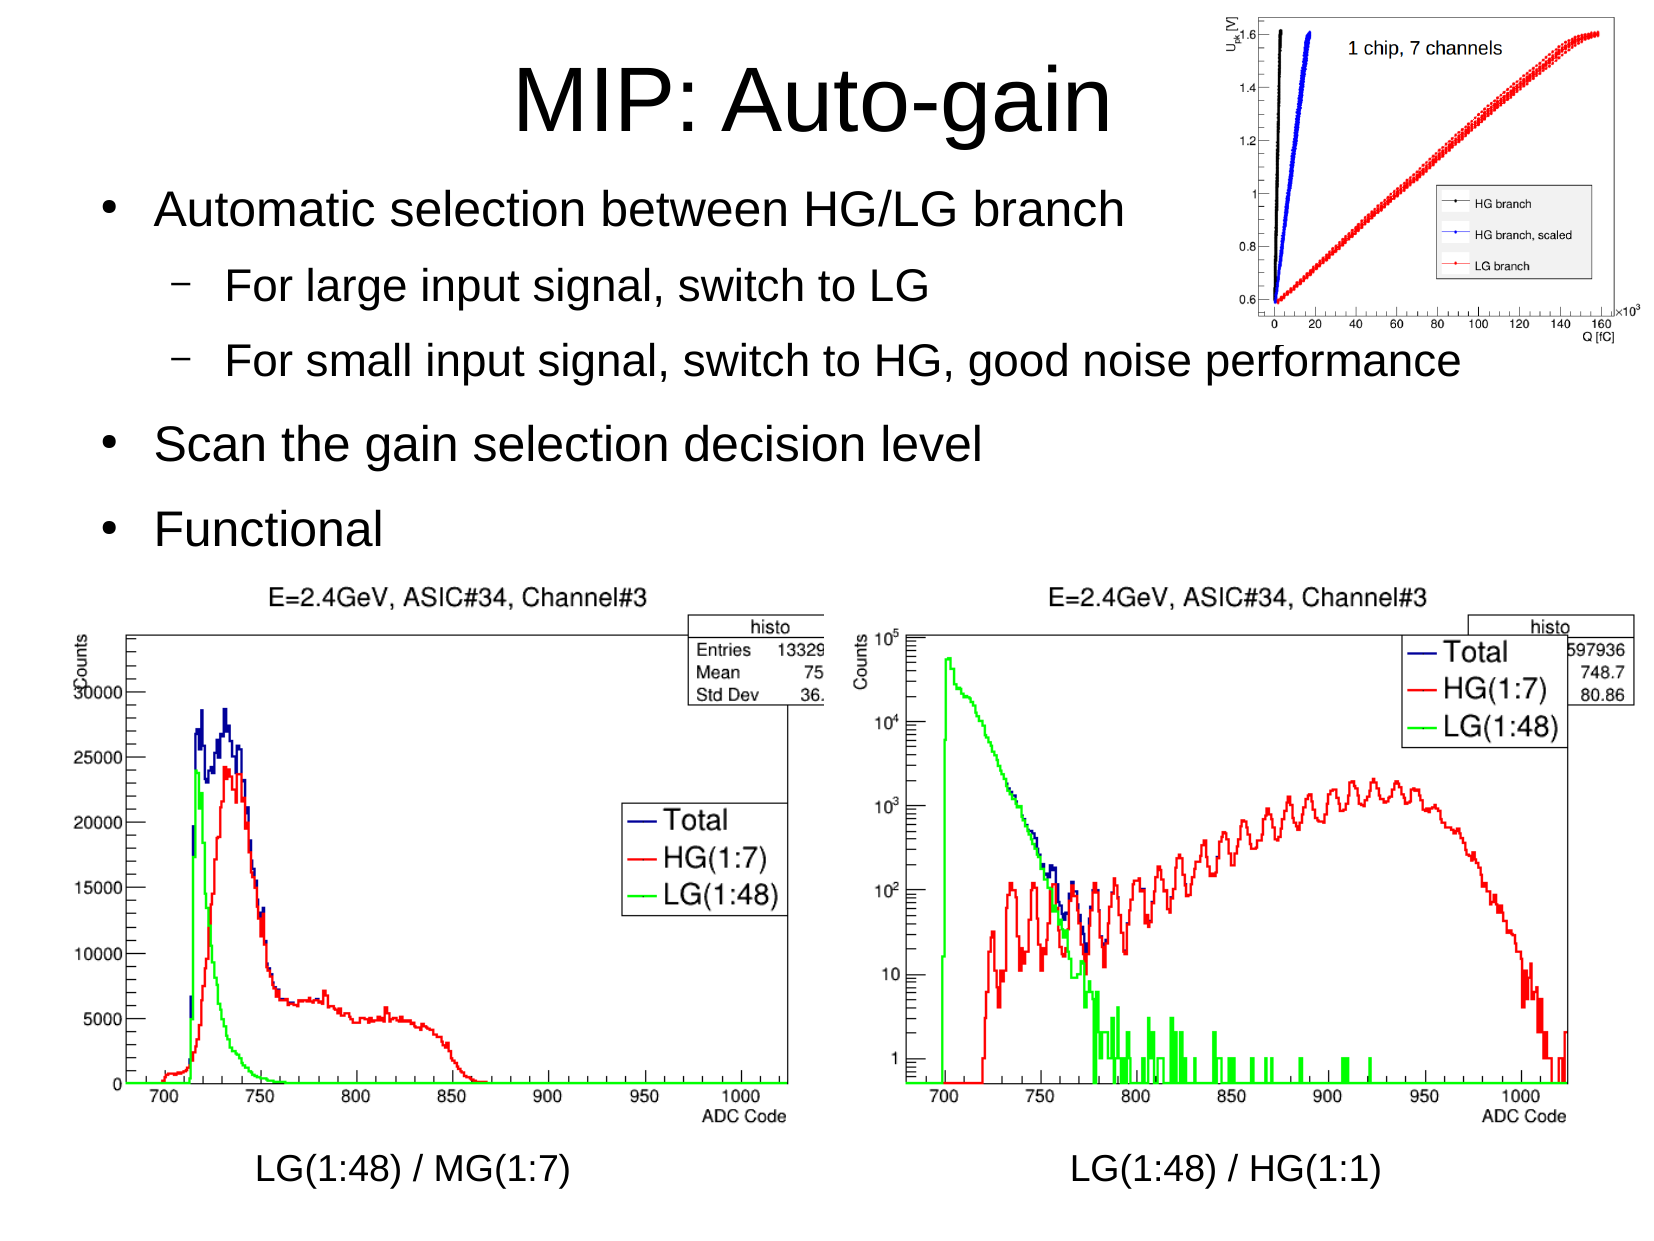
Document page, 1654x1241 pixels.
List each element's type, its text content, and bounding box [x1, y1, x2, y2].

text_box LG(1:48) / HG(1:1) [1054, 1140, 1520, 1197]
picture [44, 579, 1650, 1141]
text_box LG(1:48) / MG(1:7) [240, 1140, 706, 1197]
list Automatic selection between HG/LG branch For large input signal, switch to LG For small input signal, switch to HG, good noise performance Scan the gain selection decision level Functional [82, 180, 1571, 579]
title MIP: Auto-gain [82, 48, 1206, 152]
picture [1206, 1, 1645, 346]
